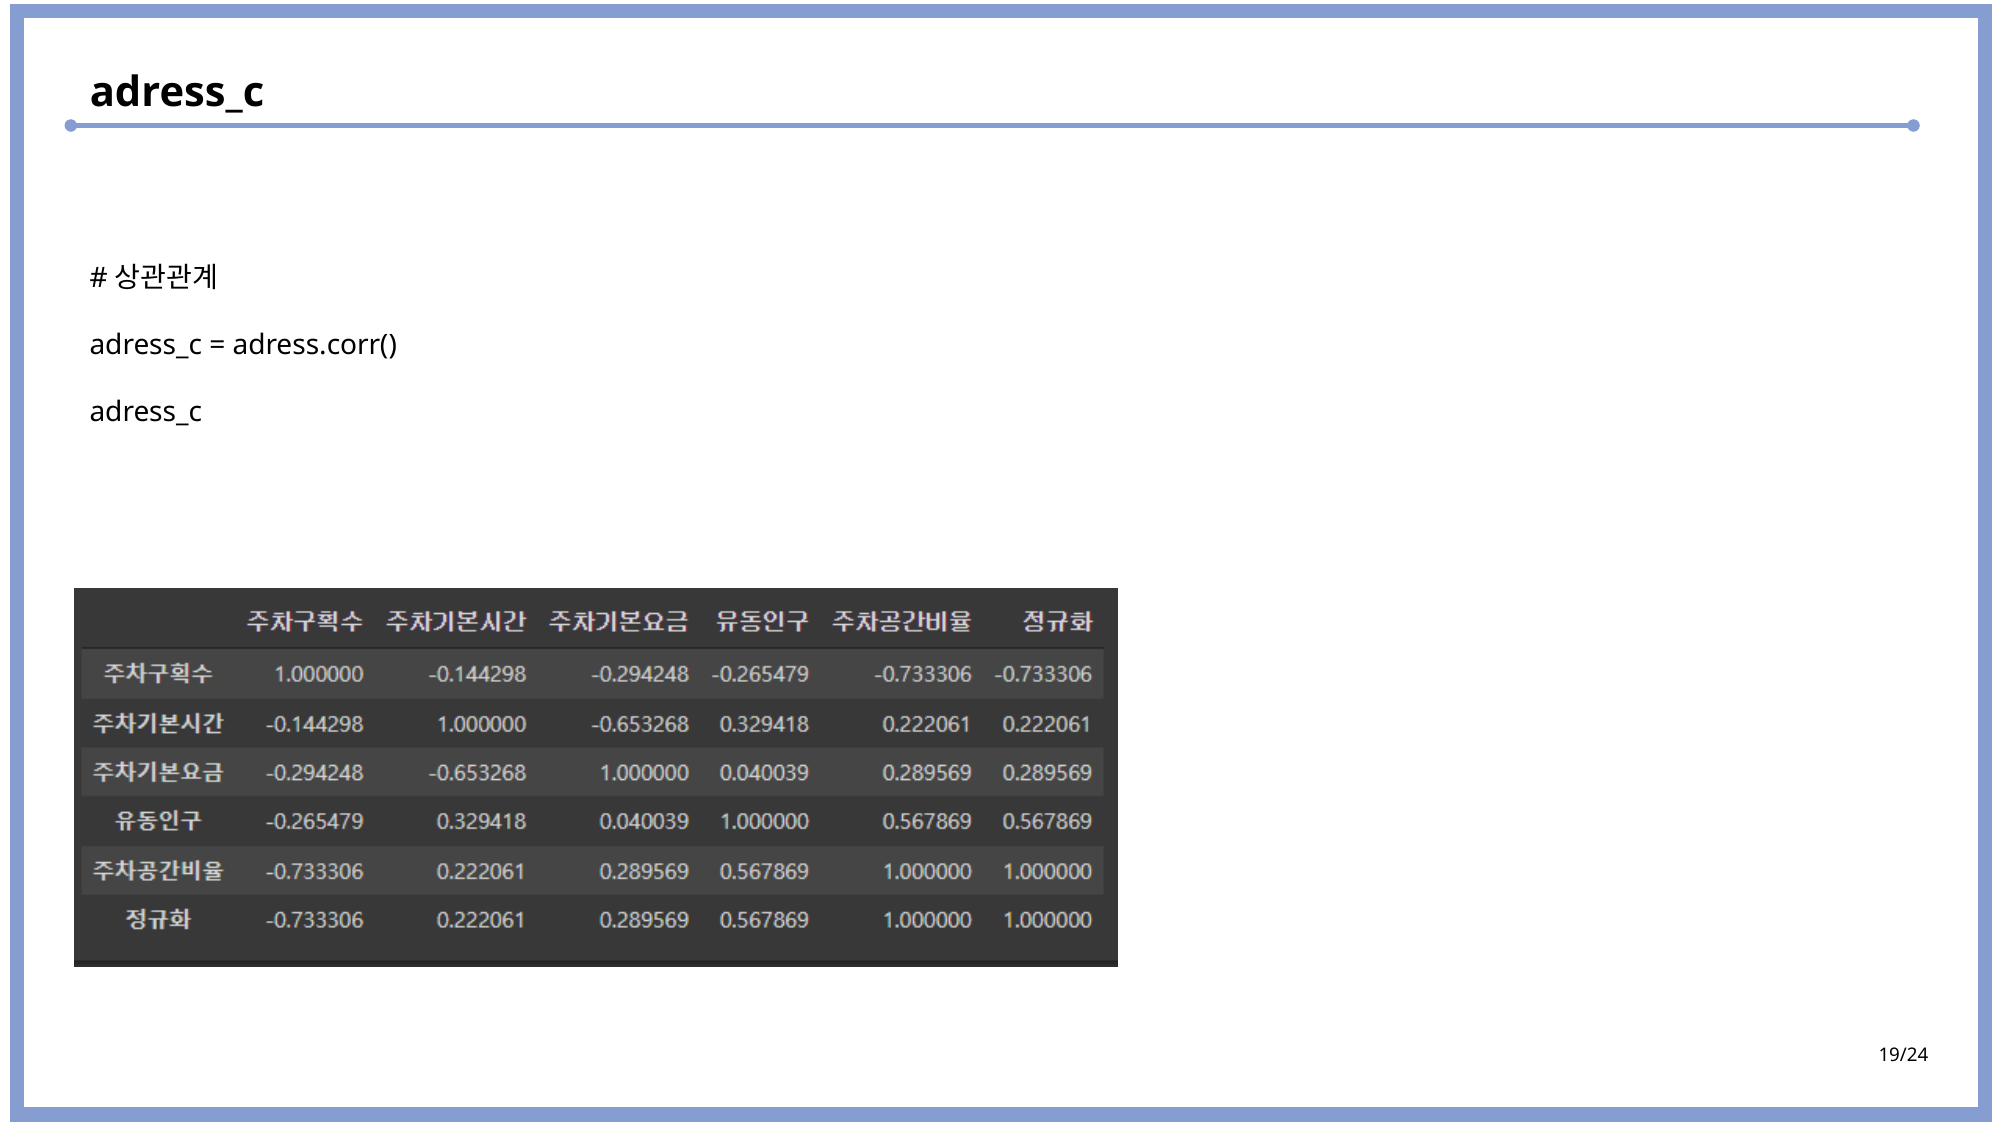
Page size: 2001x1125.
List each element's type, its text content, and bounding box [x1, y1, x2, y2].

text_box adress_c [74, 57, 308, 123]
text_box # 상관관계 adress_c = adress.corr() adress_c [74, 251, 667, 436]
picture [74, 588, 1118, 967]
